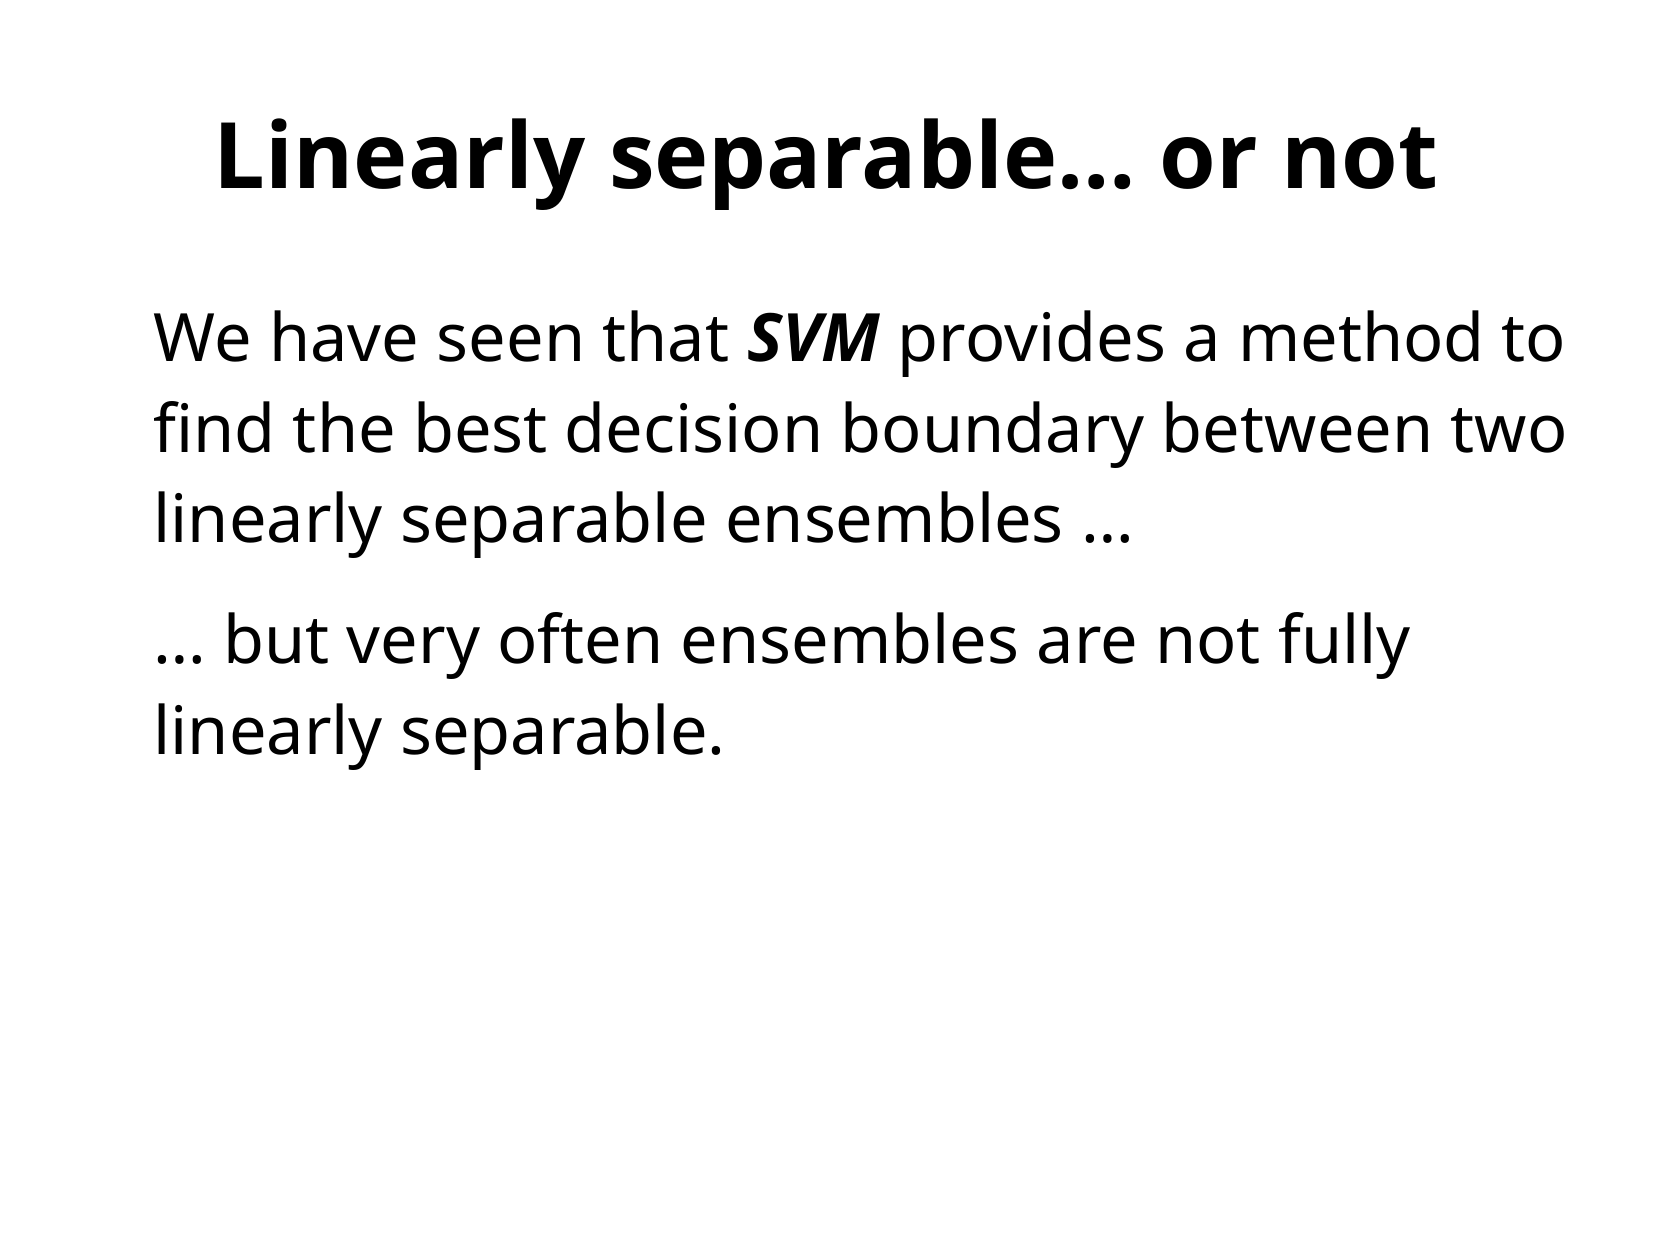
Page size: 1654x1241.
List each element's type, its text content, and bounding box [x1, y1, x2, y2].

title Linearly separable… or not [82, 49, 1571, 257]
list We have seen that SVM provides a method to find the best decision boundary between two linearly separable ensembles … … but very often ensembles are not fully linearly separable. [82, 290, 1571, 1010]
